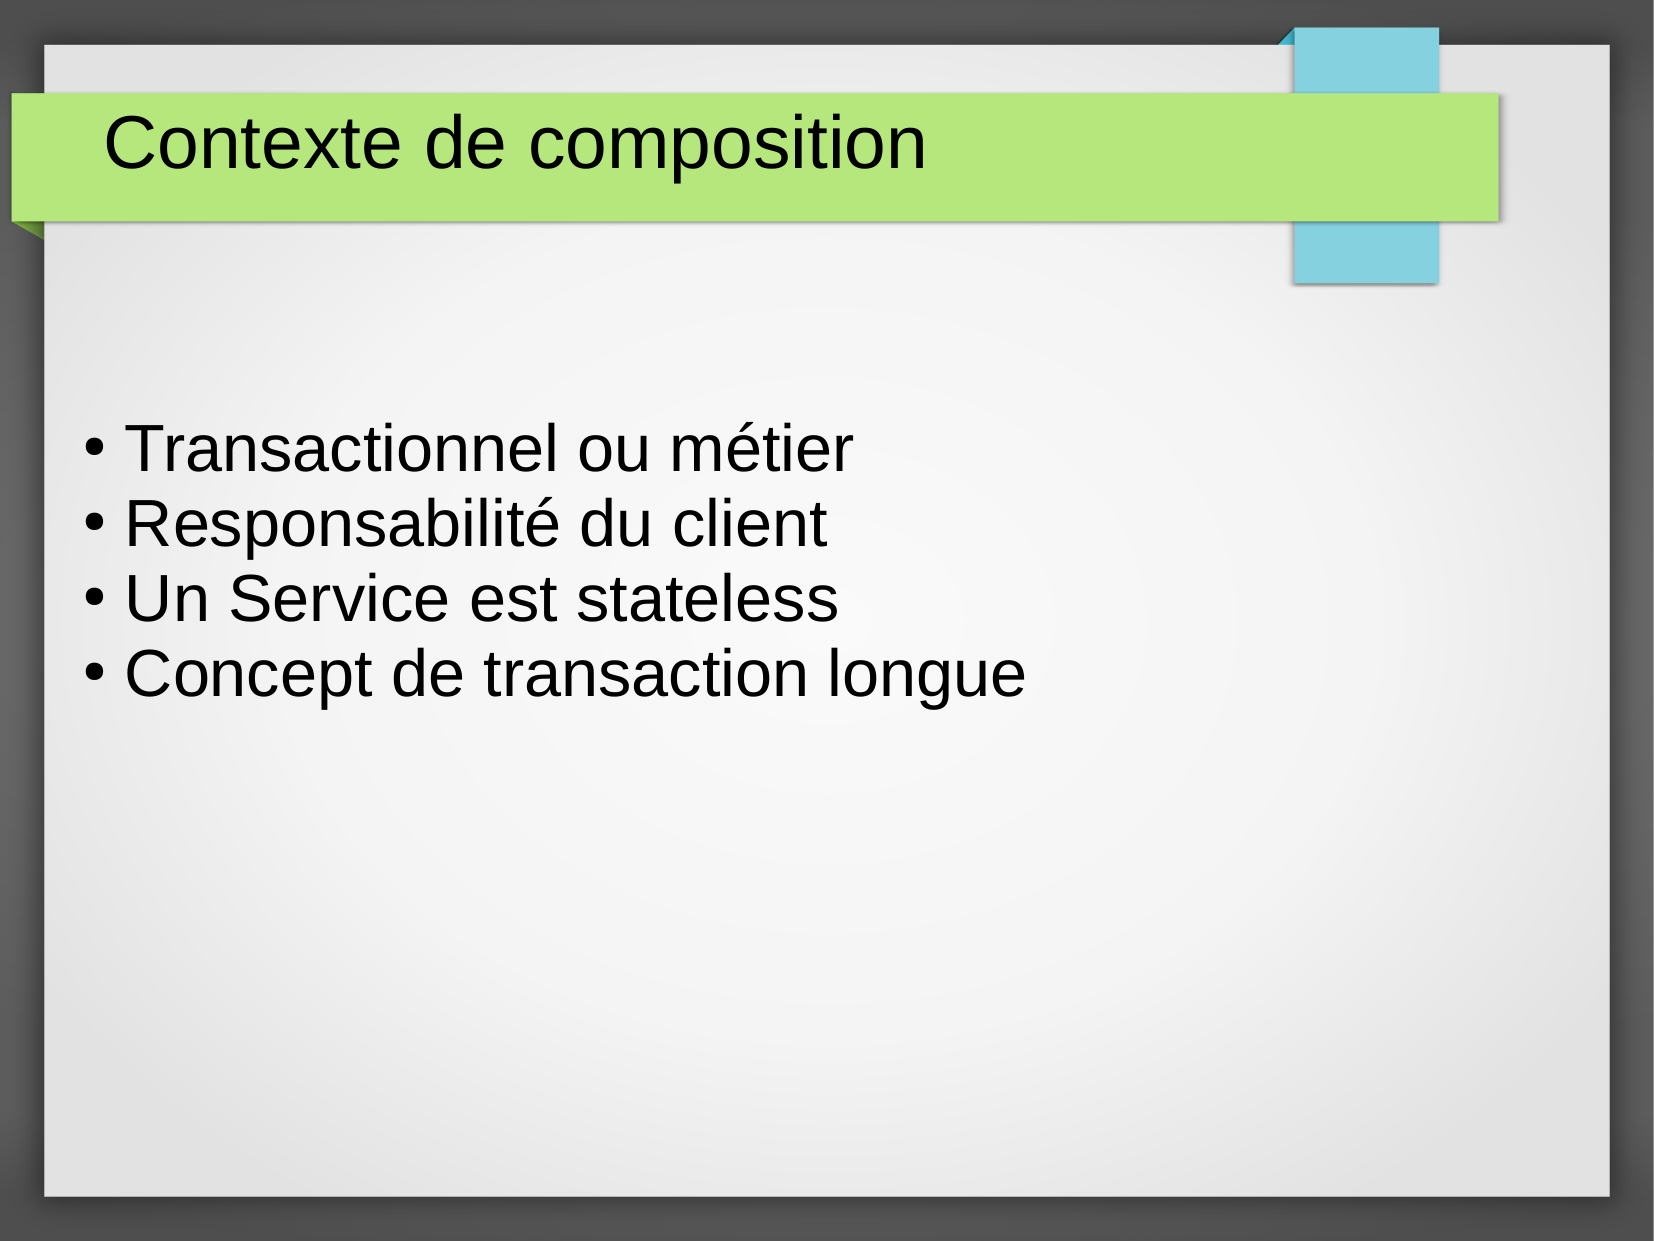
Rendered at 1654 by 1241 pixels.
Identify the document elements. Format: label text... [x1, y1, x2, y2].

picture [0, 0, 1654, 1241]
subtitle Transactionnel ou métier Responsabilité du client Un Service est stateless Concept de transaction longue [82, 49, 1571, 1010]
